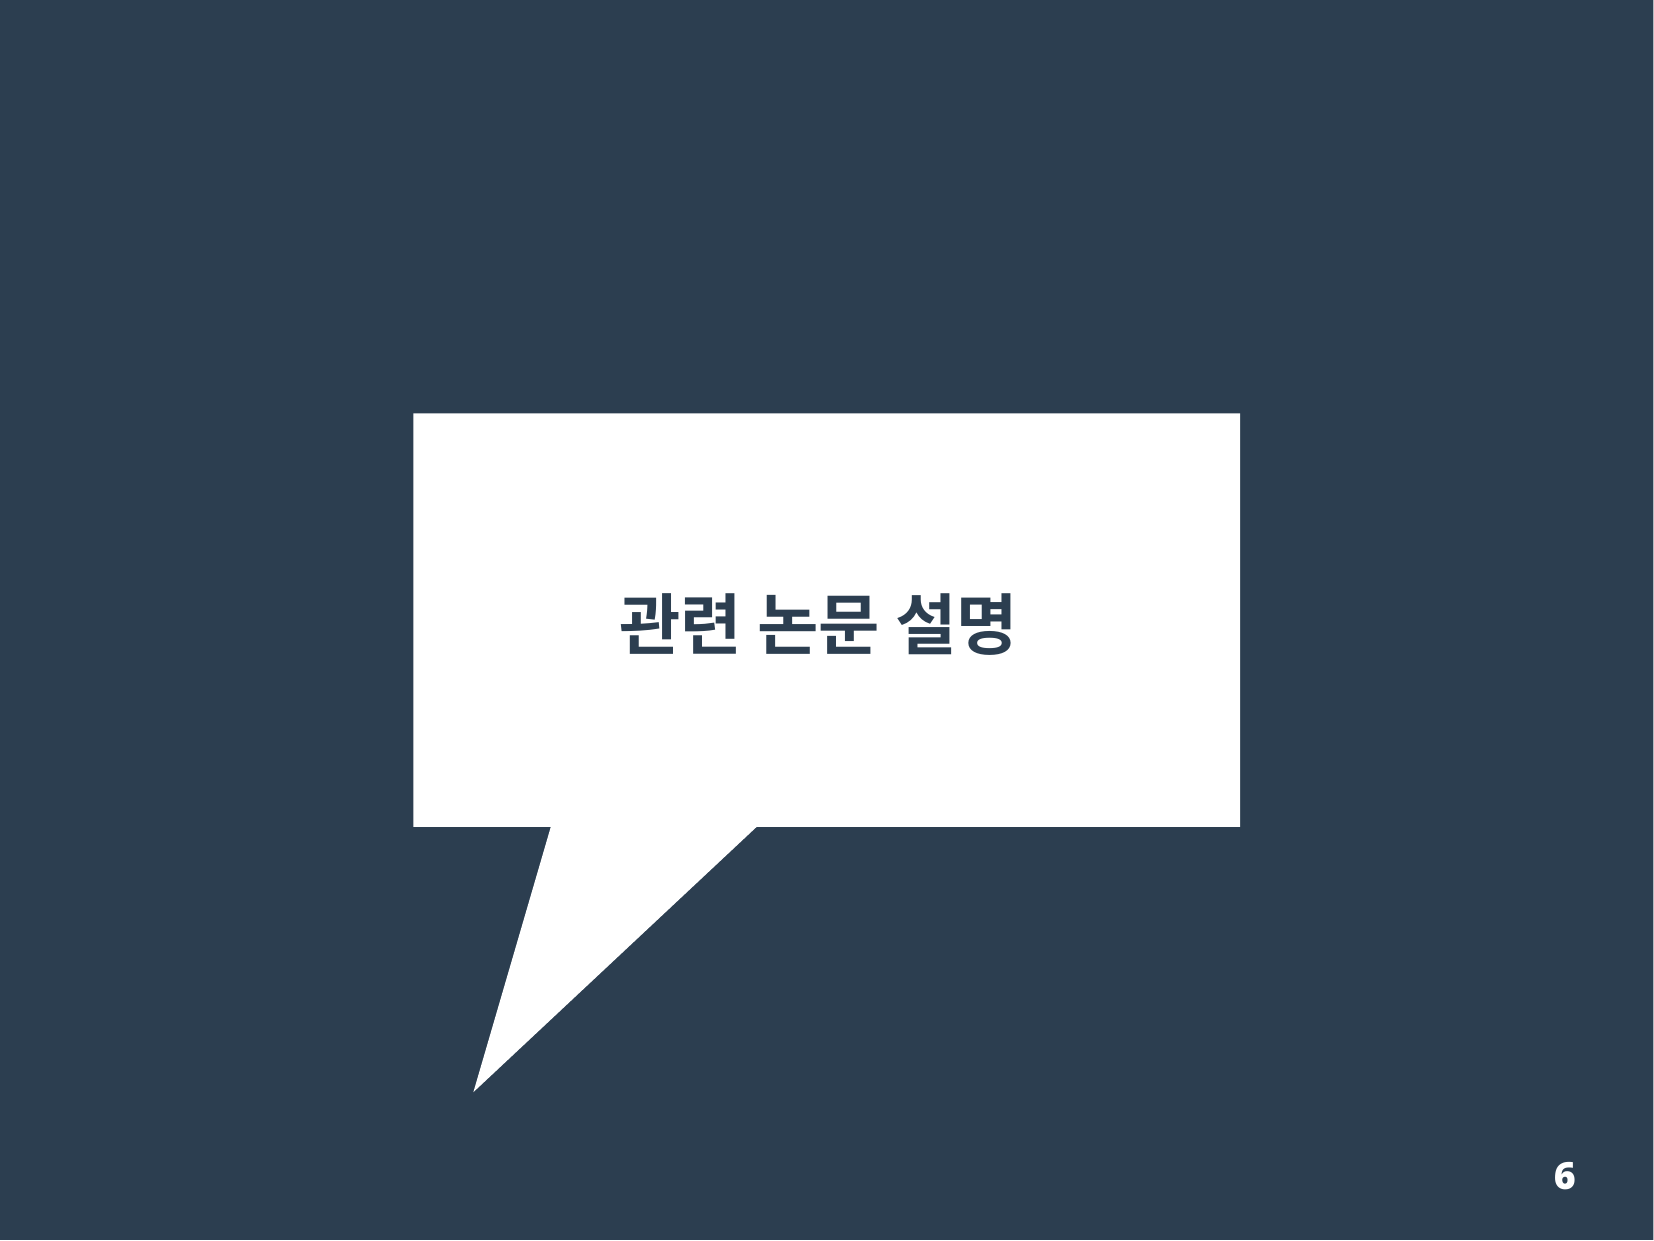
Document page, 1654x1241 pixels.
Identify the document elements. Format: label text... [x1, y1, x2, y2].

title 관련 논문 설명 [442, 442, 1211, 798]
